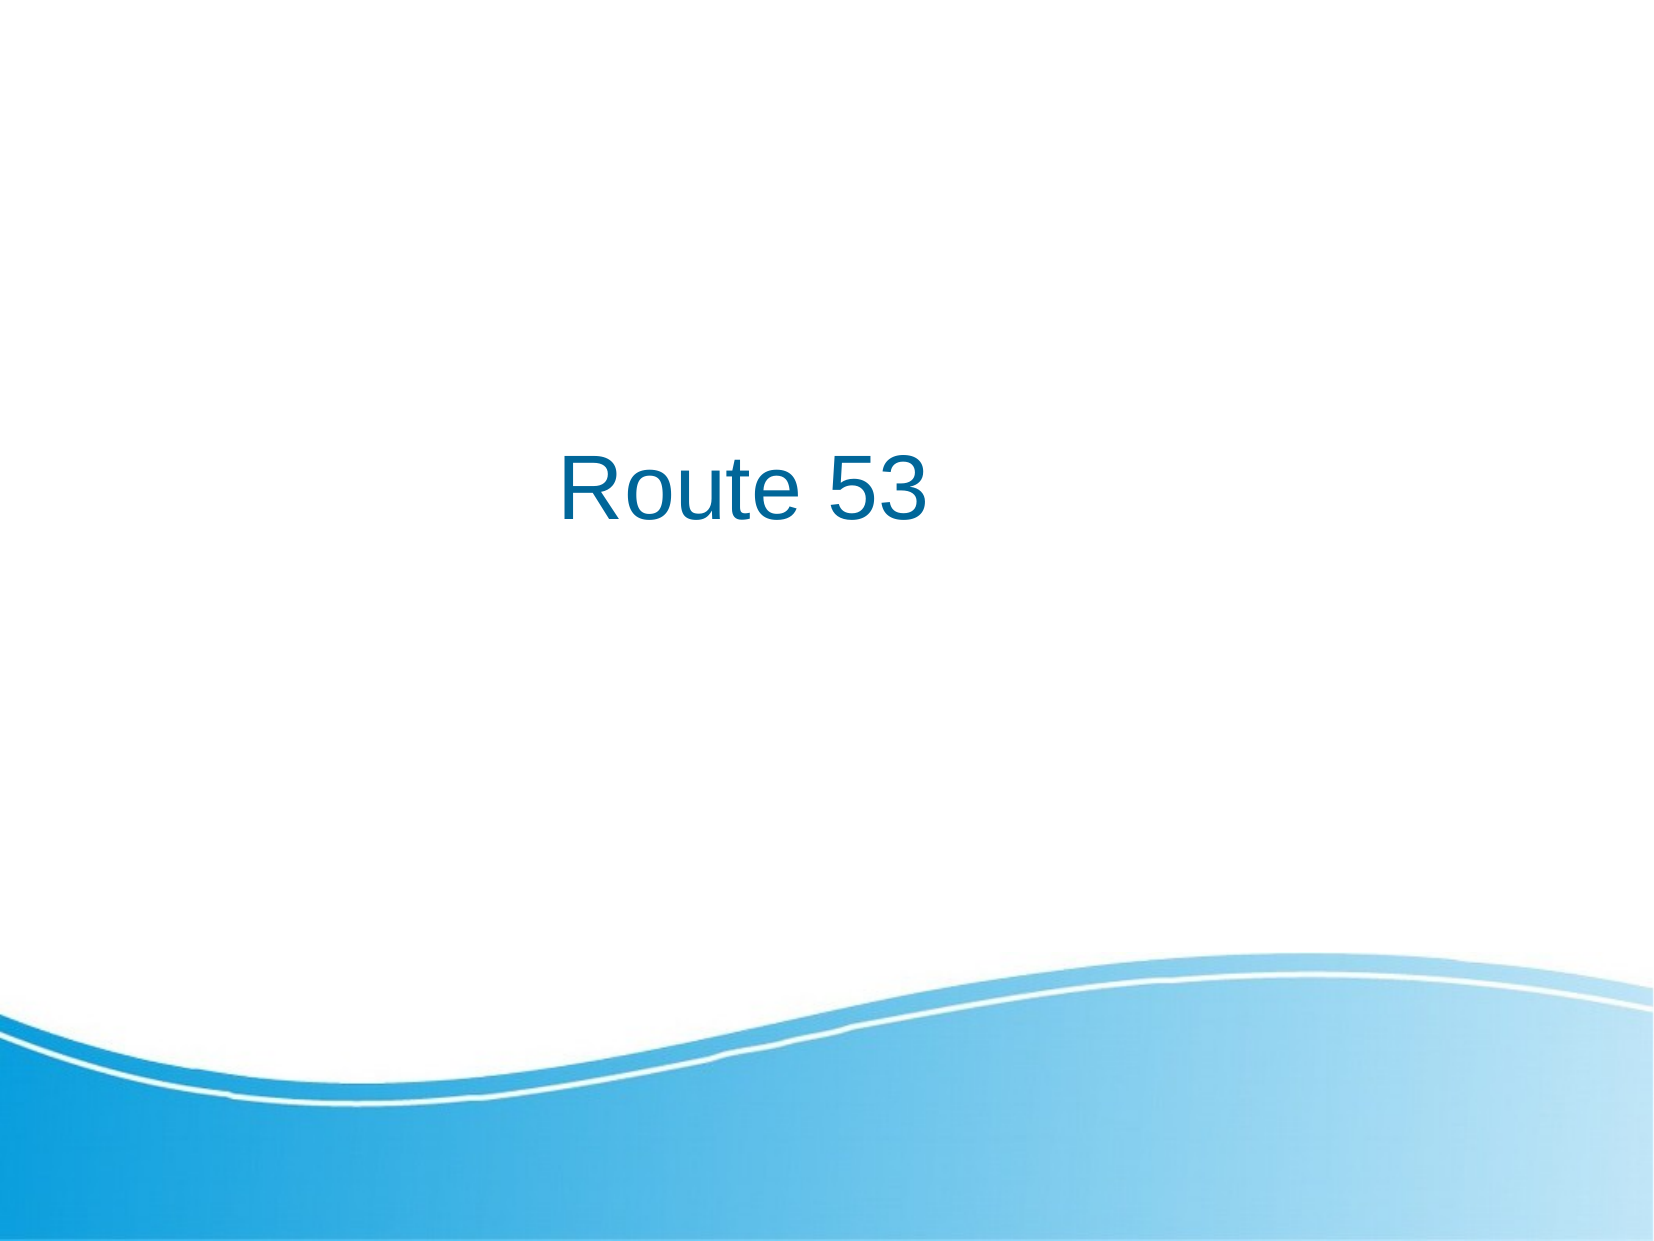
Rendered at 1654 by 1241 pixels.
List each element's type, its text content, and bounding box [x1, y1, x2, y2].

title Route 53 [0, 384, 1489, 592]
picture [0, 952, 1654, 1241]
